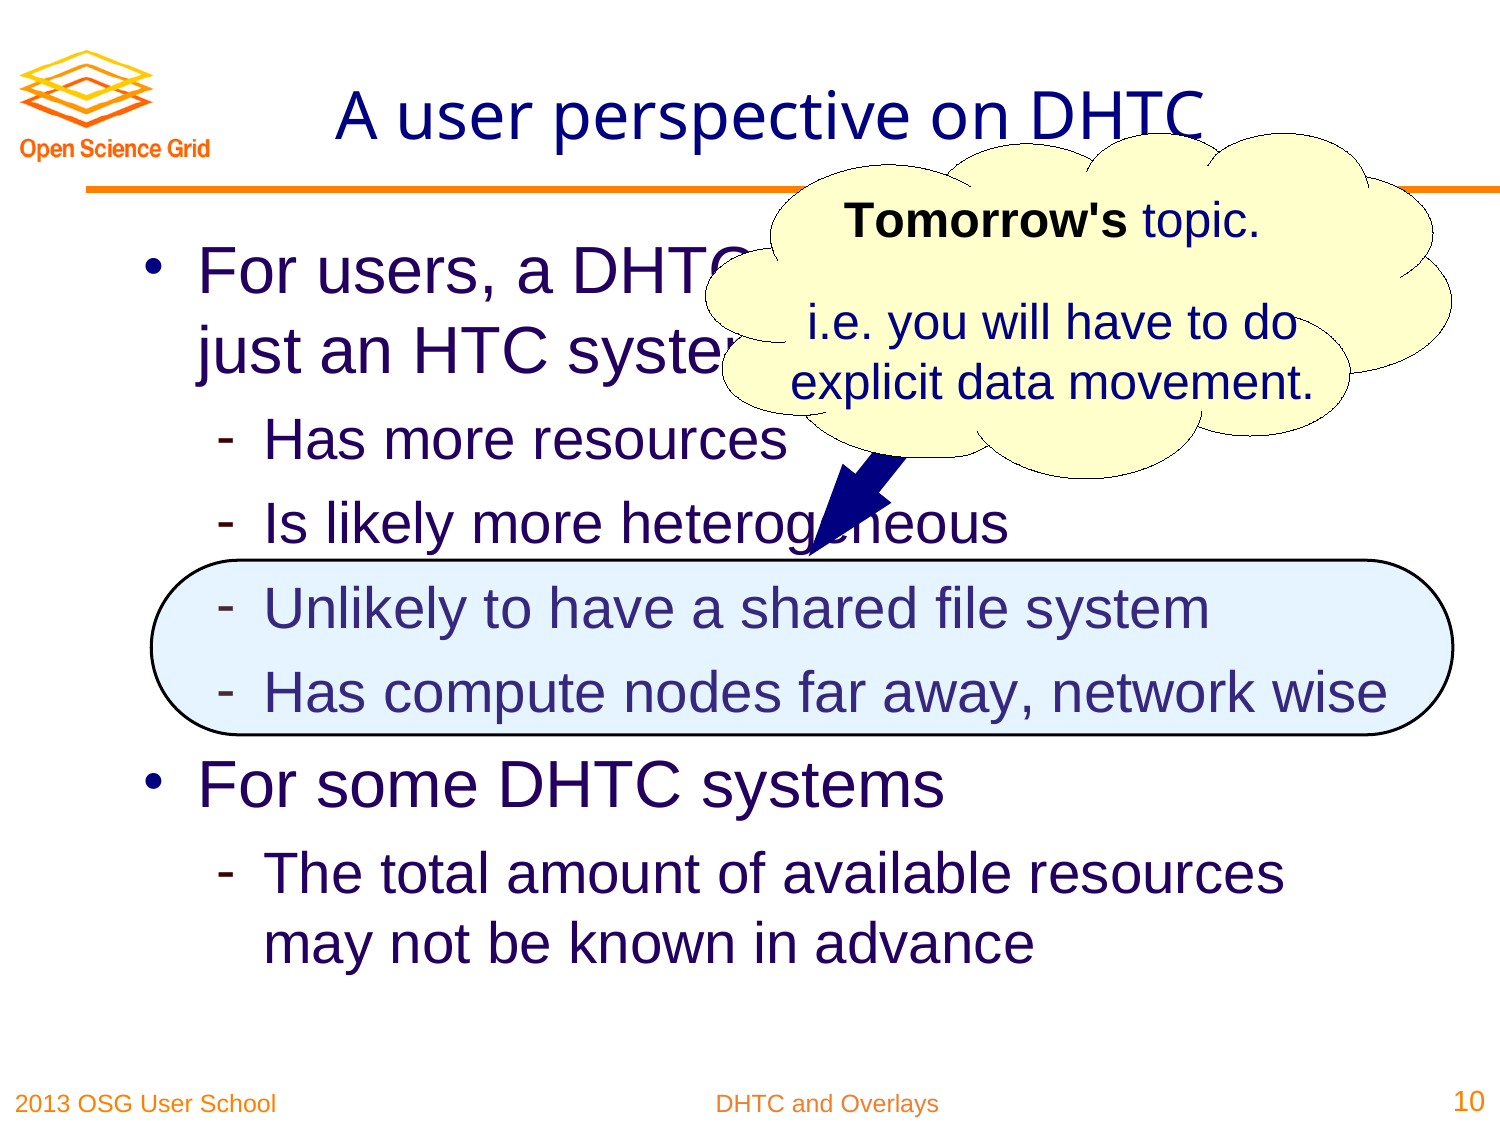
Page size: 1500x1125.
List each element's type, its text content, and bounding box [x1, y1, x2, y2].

picture [0, 27, 201, 179]
title A user perspective on DHTC [201, 18, 1342, 207]
text_box [151, 560, 1453, 735]
text_box <number> [1431, 1050, 1500, 1125]
text_box Tomorrow's topic. i.e. you will have to do explicit data movement. [705, 133, 1452, 479]
list For users, a DHTC system is just an HTC system that Has more resources Is likely more heterogeneous Unlikely to have a shared file system Has compute nodes far away, network wise For some DHTC systems The total amount of available resources may not be known in advance [127, 218, 1463, 1019]
